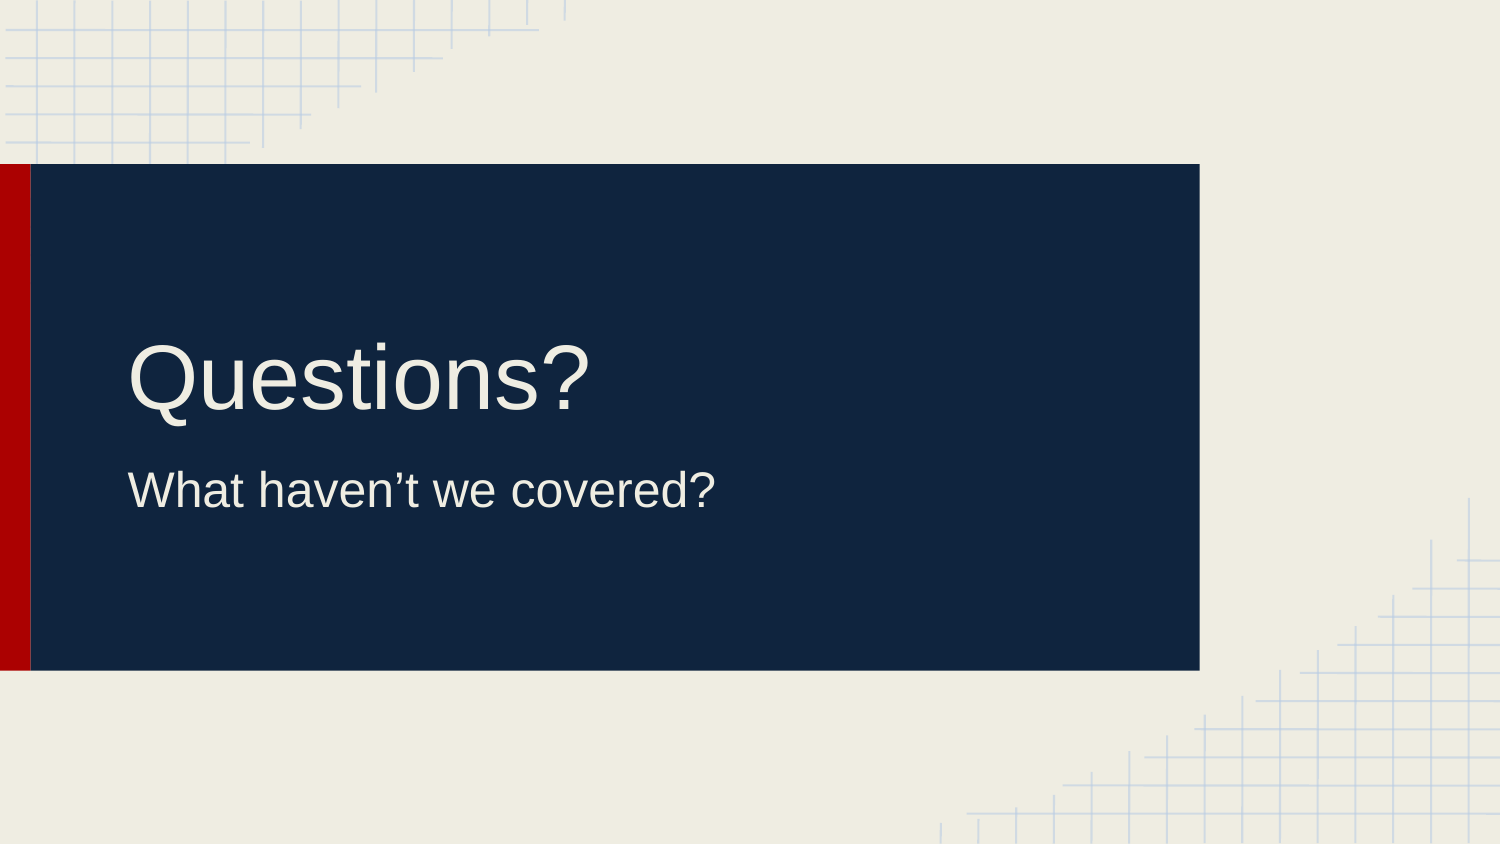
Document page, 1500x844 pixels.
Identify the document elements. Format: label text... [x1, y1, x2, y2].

subtitle What haven’t we covered? [112, 442, 1163, 554]
title Questions? [112, 278, 1163, 442]
